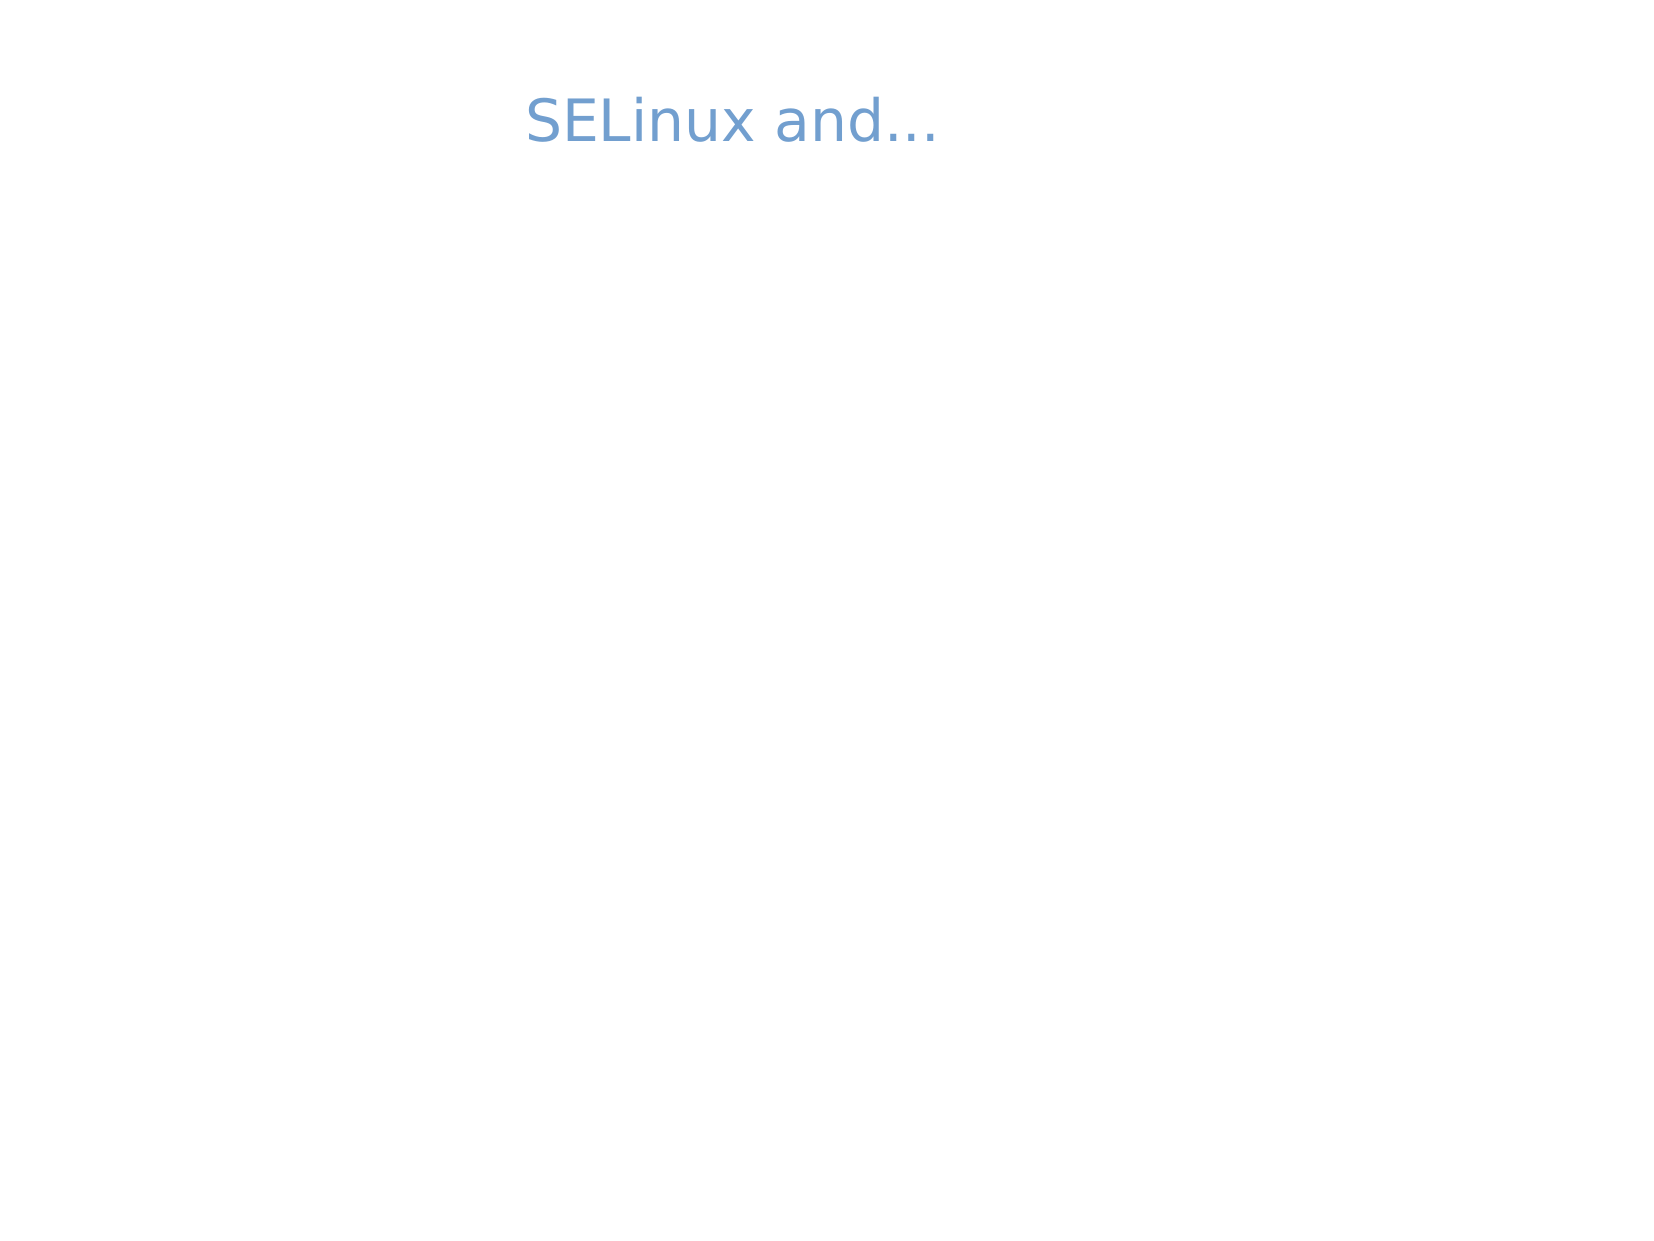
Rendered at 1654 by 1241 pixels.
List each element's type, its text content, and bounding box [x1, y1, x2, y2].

text_box SELinux and... [510, 79, 955, 163]
